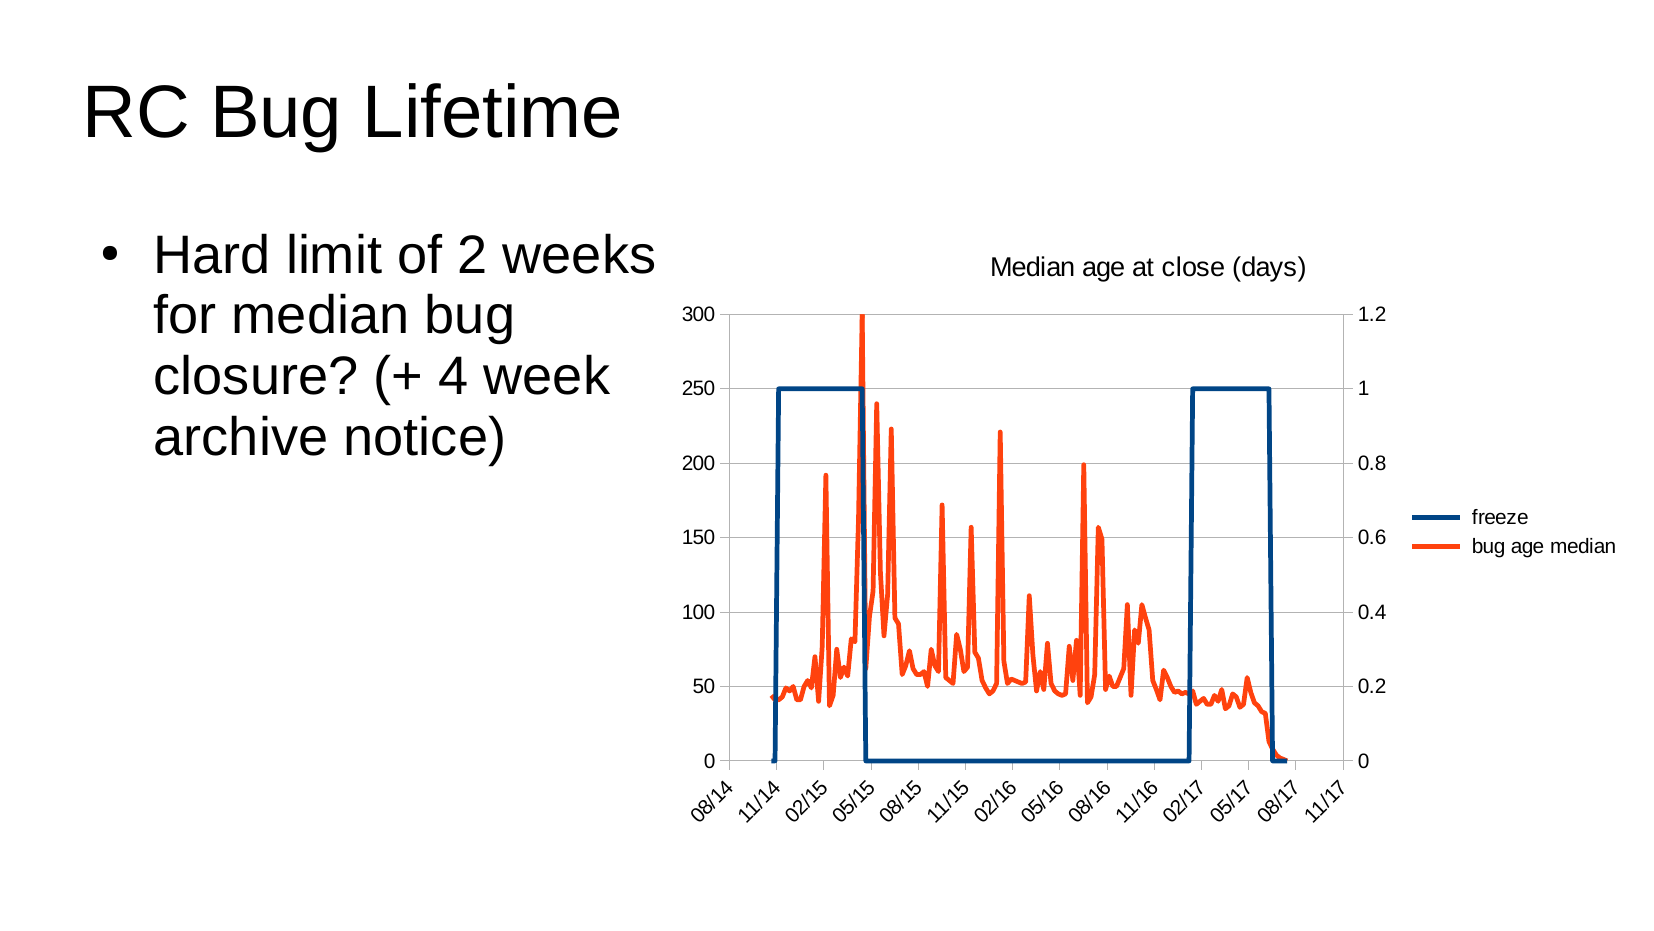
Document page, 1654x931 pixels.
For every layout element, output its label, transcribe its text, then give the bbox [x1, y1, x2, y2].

chart [662, 224, 1636, 841]
title RC Bug Lifetime [82, 35, 1235, 189]
list Hard limit of 2 weeks for median bug closure? (+ 4 week archive notice) [82, 224, 662, 764]
